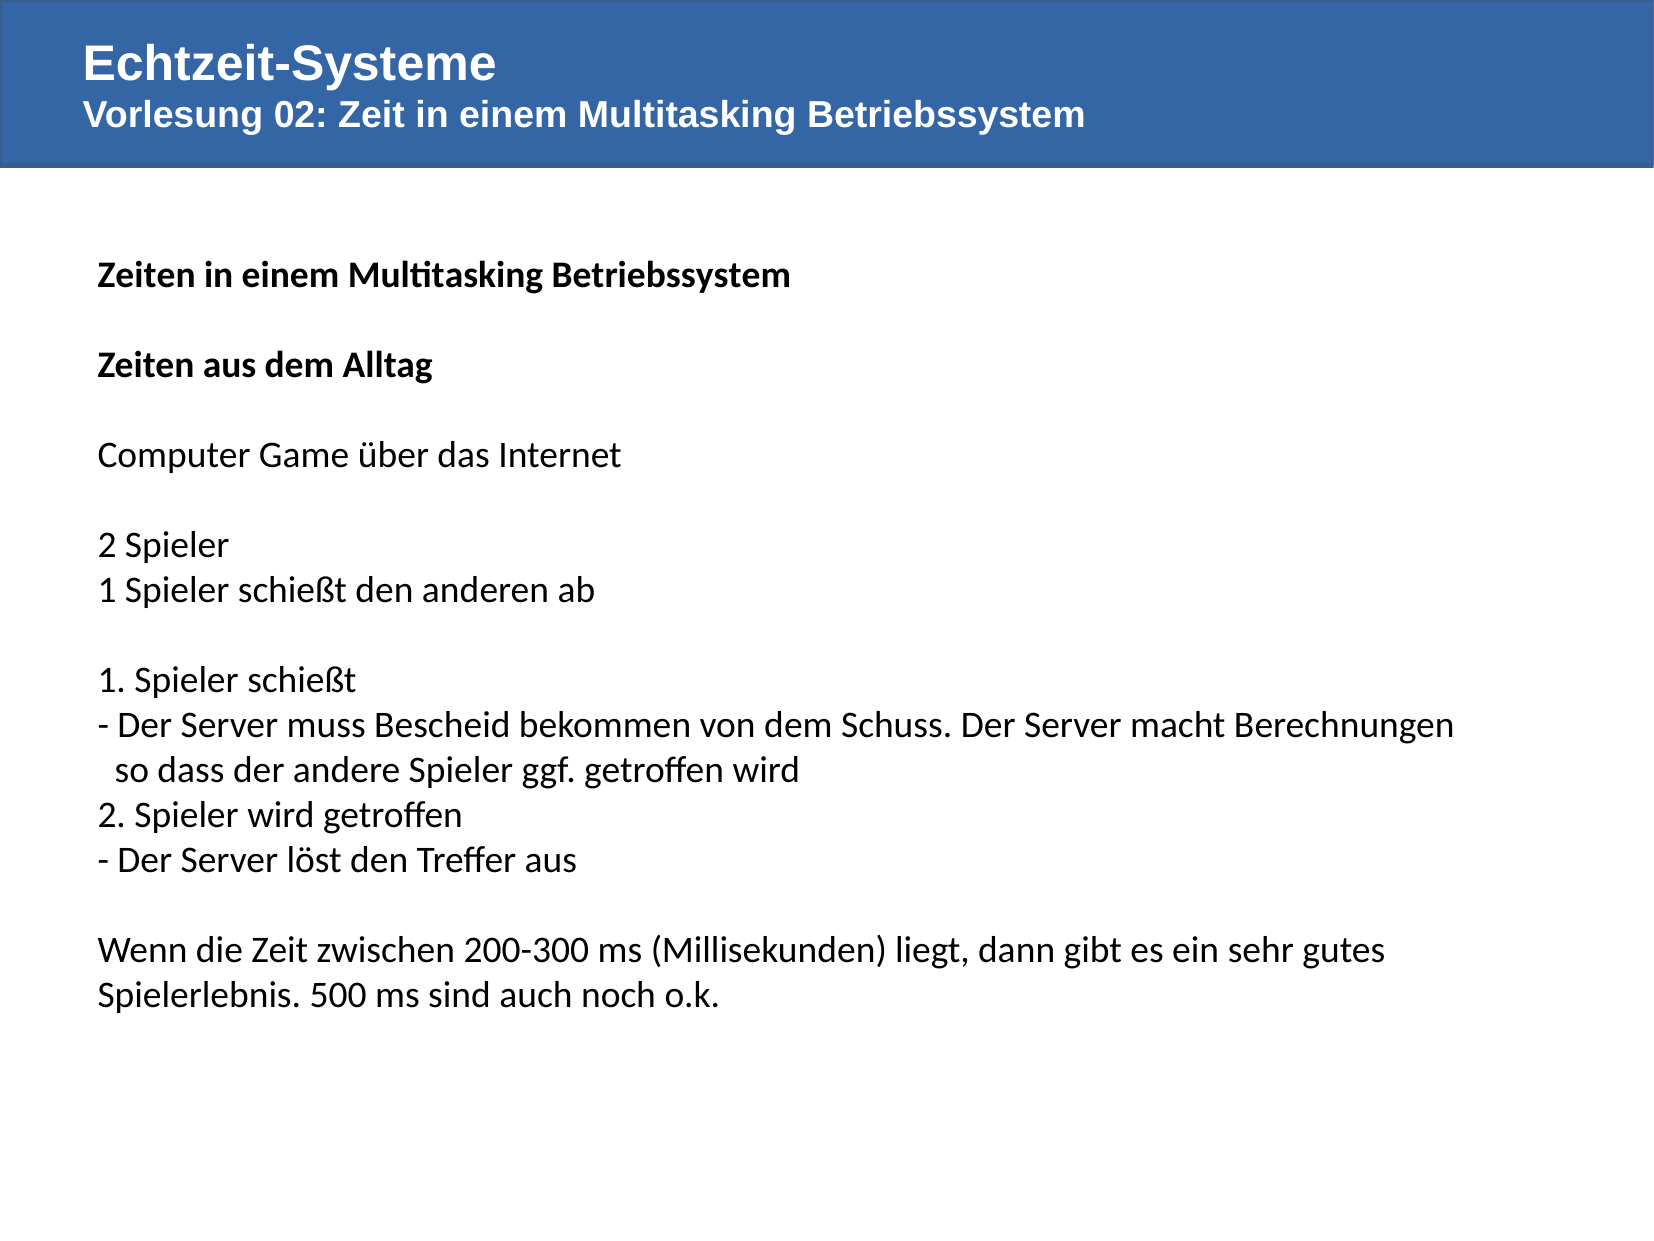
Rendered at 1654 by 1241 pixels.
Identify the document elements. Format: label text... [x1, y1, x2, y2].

title Echtzeit-Systeme Vorlesung 02: Zeit in einem Multitasking Betriebssystem [82, 29, 1571, 136]
text_box Zeiten in einem Multitasking Betriebssystem Zeiten aus dem Alltag Computer Game über das Internet 2 Spieler 1 Spieler schießt den anderen ab 1. Spieler schießt - Der Server muss Bescheid bekommen von dem Schuss. Der Server macht Berechnungen so dass der andere Spieler ggf. getroffen wird 2. Spieler wird getroffen - Der Server löst den Treffer aus Wenn die Zeit zwischen 200-300 ms (Millisekunden) liegt, dann gibt es ein sehr gutes Spielerlebnis. 500 ms sind auch noch o.k. [83, 242, 1595, 1202]
